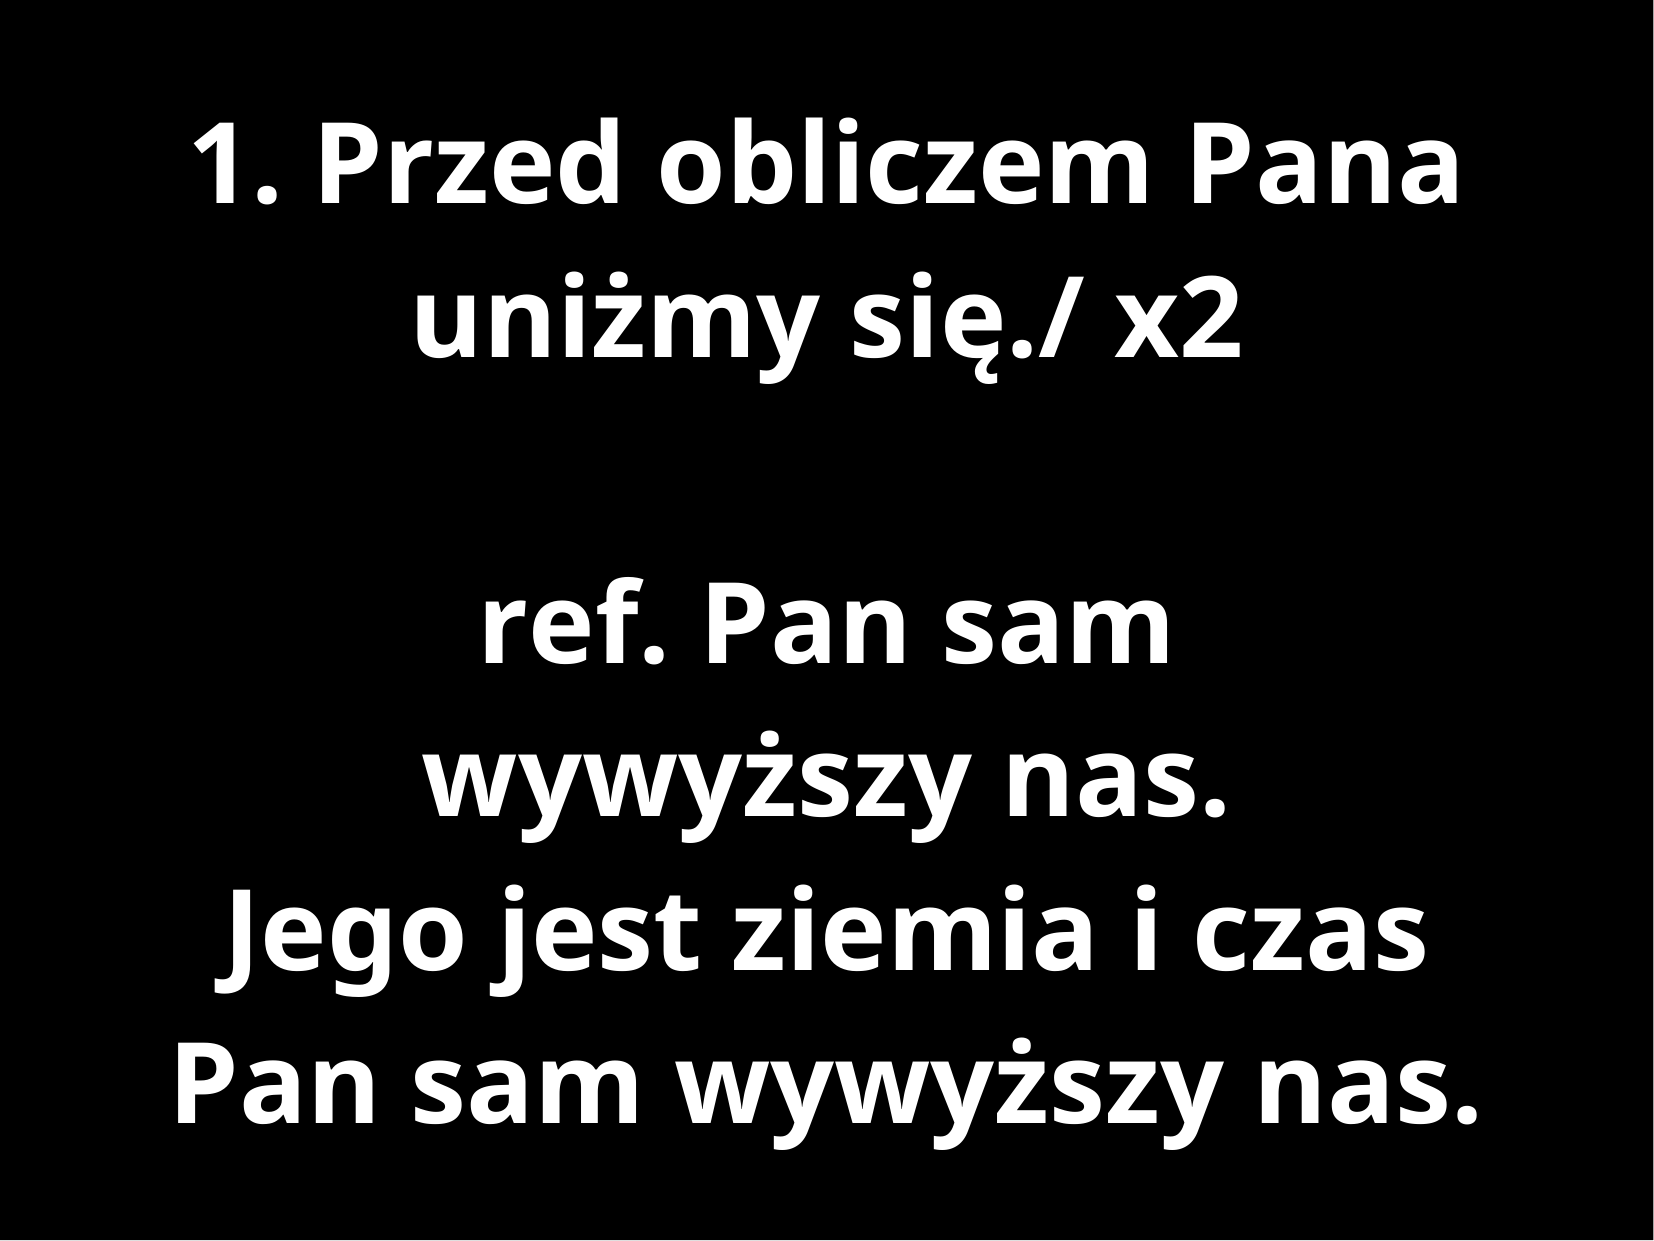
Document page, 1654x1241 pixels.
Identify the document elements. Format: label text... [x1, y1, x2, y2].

title 1. Przed obliczem Pana uniżmy się./ x2 ref. Pan sam wywyższy nas. Jego jest ziemia i czas Pan sam wywyższy nas. [0, 0, 1654, 1241]
